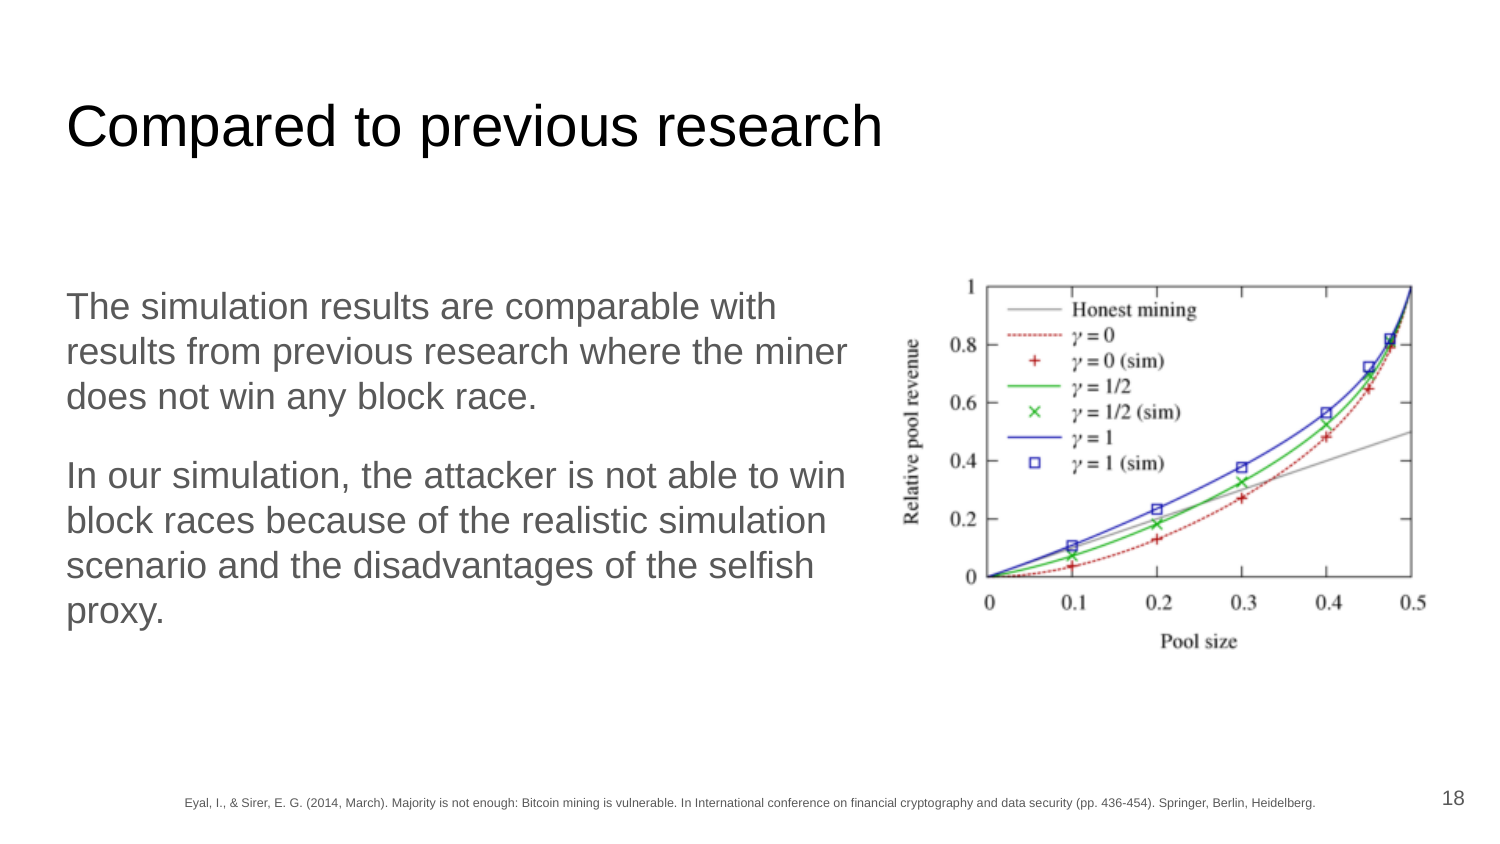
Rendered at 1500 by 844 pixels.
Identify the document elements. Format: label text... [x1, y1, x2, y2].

list The simulation results are comparable with results from previous research where the miner does not win any block race. In our simulation, the attacker is not able to win block races because of the realistic simulation scenario and the disadvantages of the selfish proxy. [51, 189, 875, 750]
title Compared to previous research [51, 72, 1449, 167]
picture [886, 260, 1449, 667]
list Eyal, I., & Sirer, E. G. (2014, March). Majority is not enough: Bitcoin mining is vulnerable. In International conference on financial cryptography and data security (pp. 436-454). Springer, Berlin, Heidelberg. [51, 779, 1449, 821]
